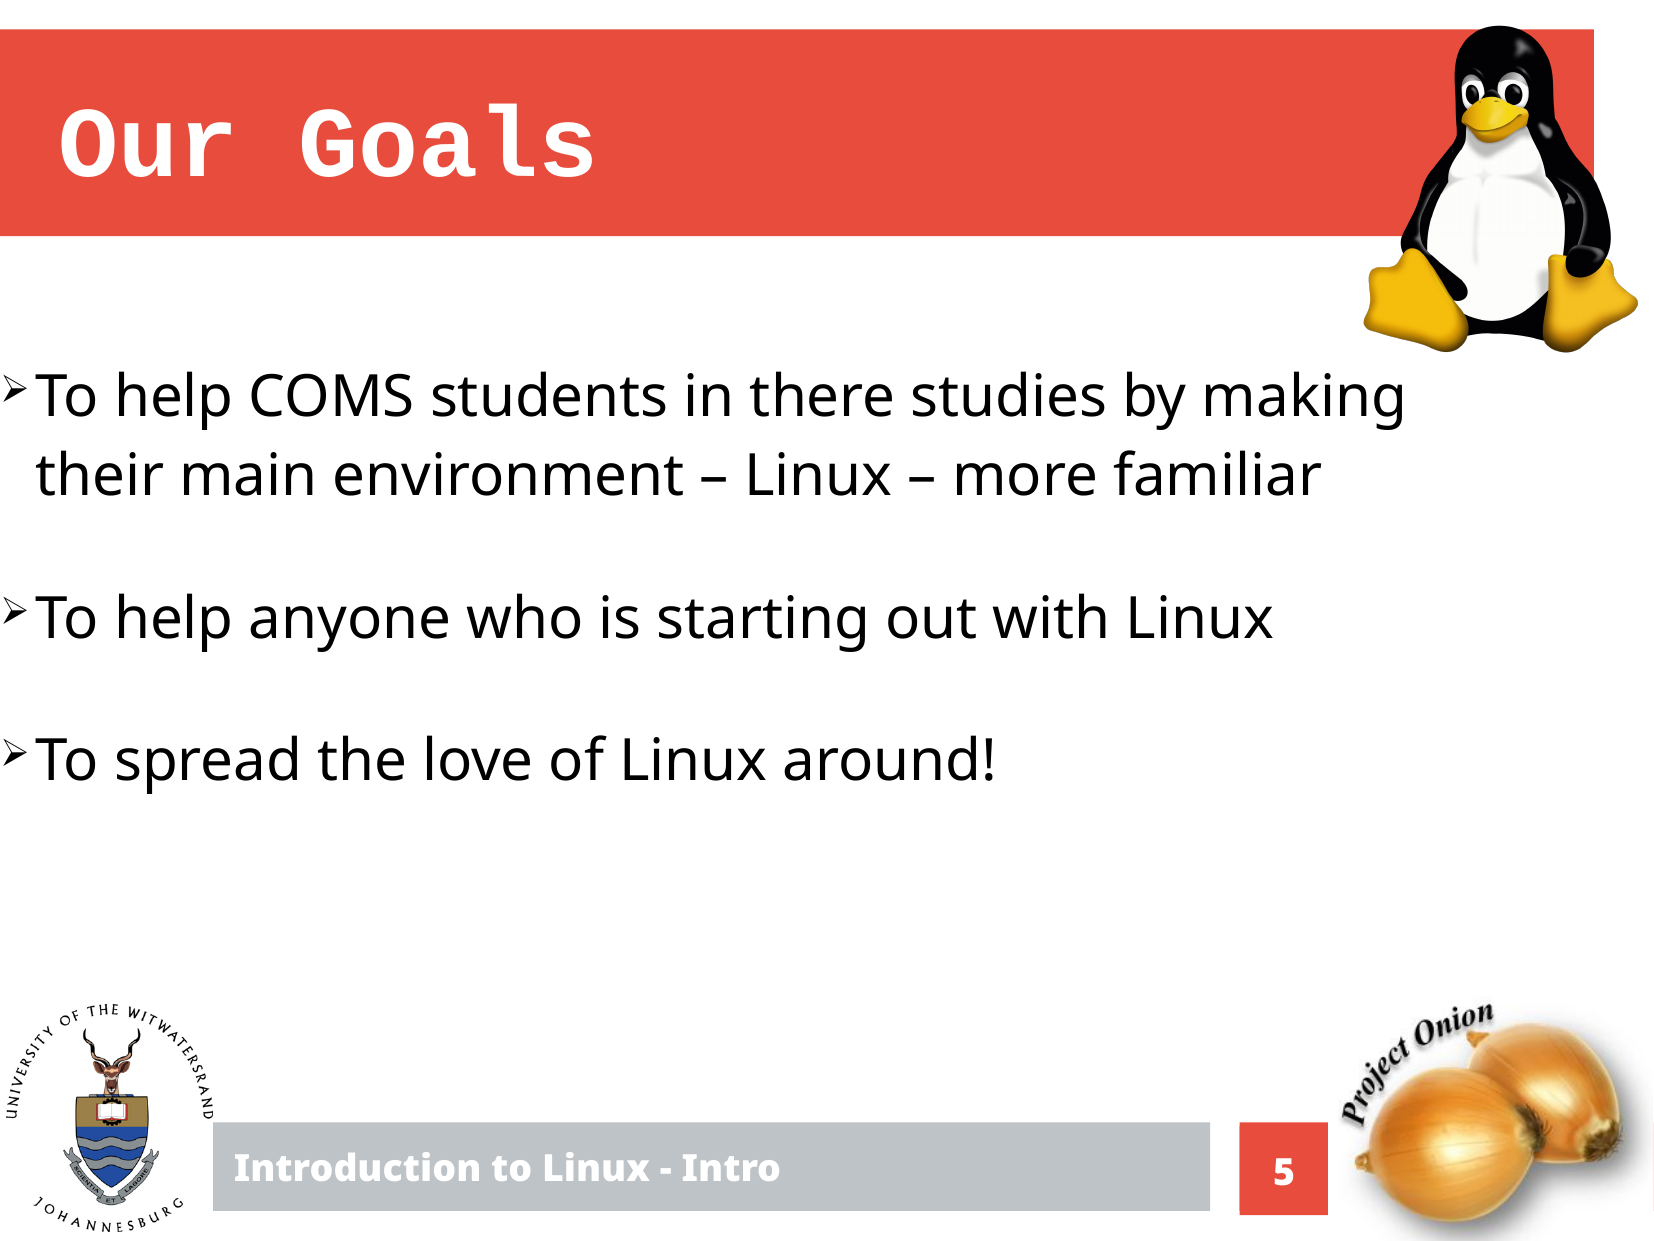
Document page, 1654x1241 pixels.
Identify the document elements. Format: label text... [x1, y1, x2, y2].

picture [6, 1123, 213, 1232]
picture [1328, 986, 1653, 1241]
title Our Goals [58, 59, 1594, 207]
subtitle To help COMS students in there studies by making their main environment – Linux – more familiar To help anyone who is starting out with Linux To spread the love of Linux around! [0, 354, 1506, 1123]
picture [1345, 4, 1653, 367]
